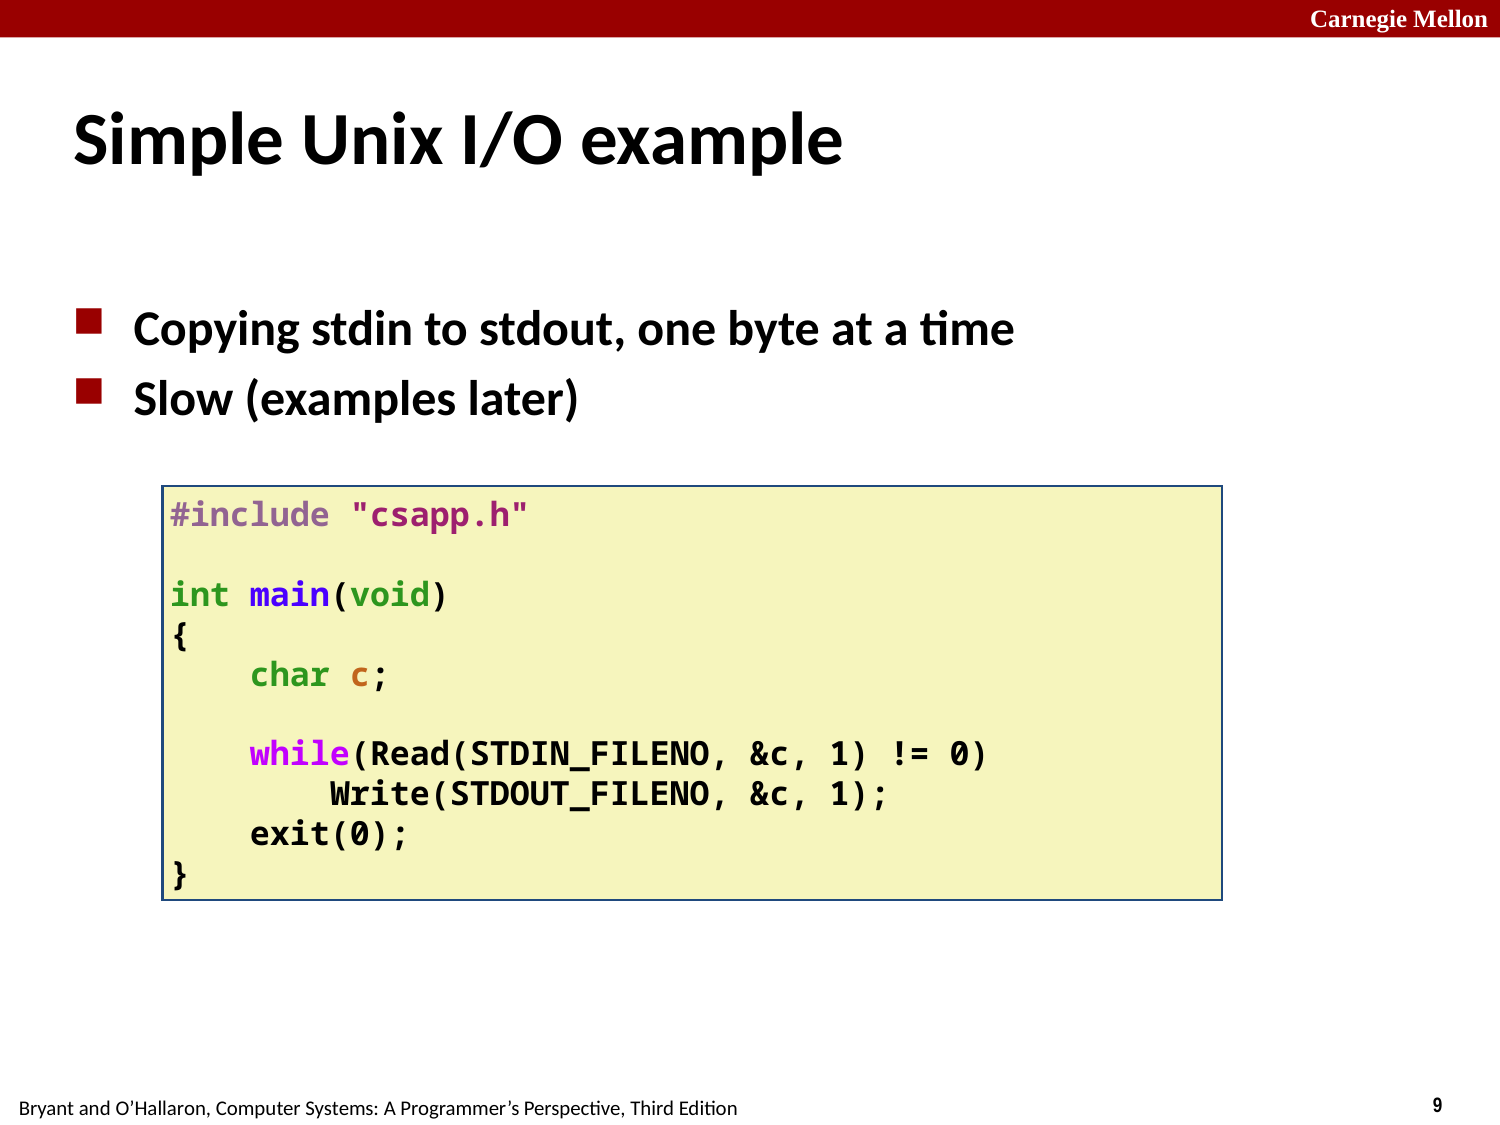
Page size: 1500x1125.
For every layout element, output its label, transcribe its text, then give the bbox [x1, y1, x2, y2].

text_box Copying stdin to stdout, one byte at a time Slow (examples later) [62, 287, 1475, 475]
text_box #include "csapp.h" int main(void) { char c; while(Read(STDIN_FILENO, &c, 1) != 0) Write(STDOUT_FILENO, &c, 1); exit(0); } [162, 485, 1223, 900]
text_box Simple Unix I/O example [58, 71, 1304, 197]
